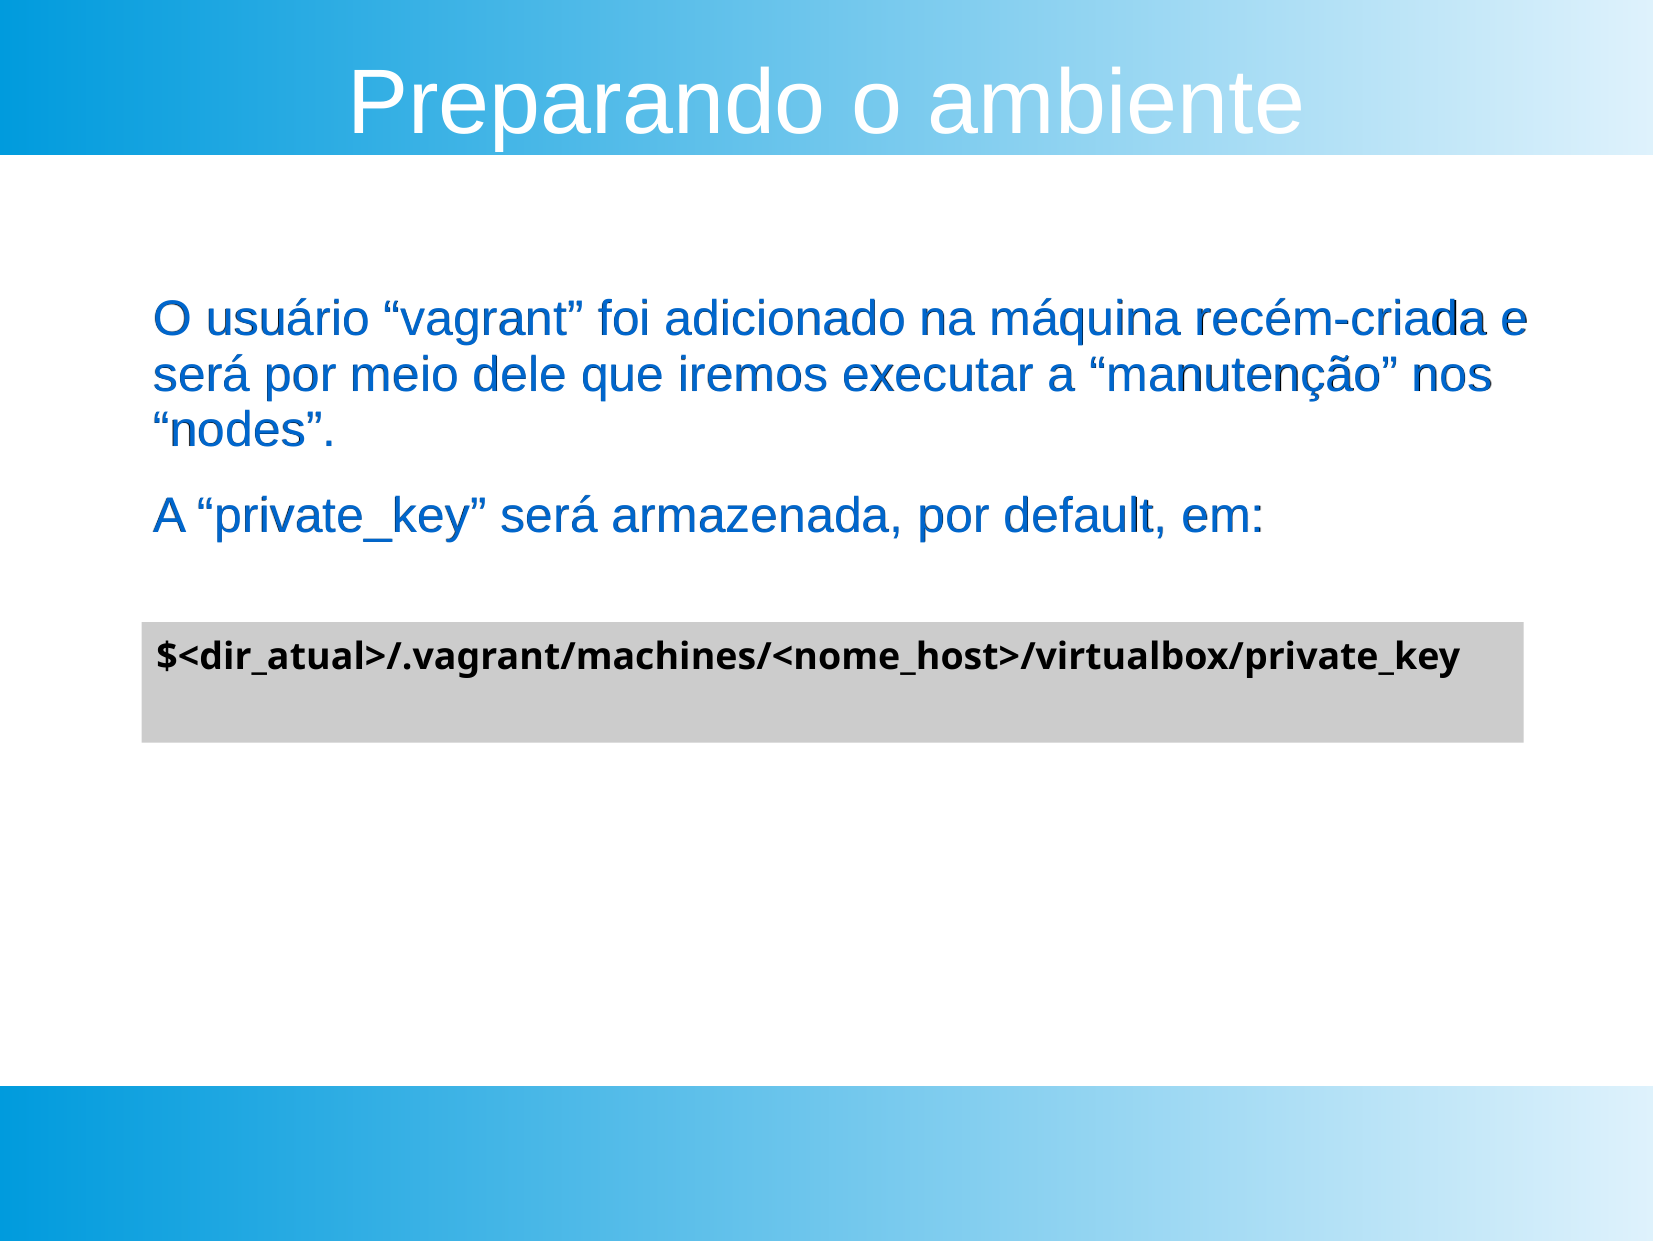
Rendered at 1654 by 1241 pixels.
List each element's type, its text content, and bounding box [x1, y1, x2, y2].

text_box $<dir_atual>/.vagrant/machines/<nome_host>/virtualbox/private_key [141, 622, 1524, 743]
title Preparando o ambiente [82, 49, 1571, 155]
list O usuário “vagrant” foi adicionado na máquina recém-criada e será por meio dele que iremos executar a “manutenção” nos “nodes”. A “private_key” será armazenada, por default, em: [82, 290, 1571, 697]
